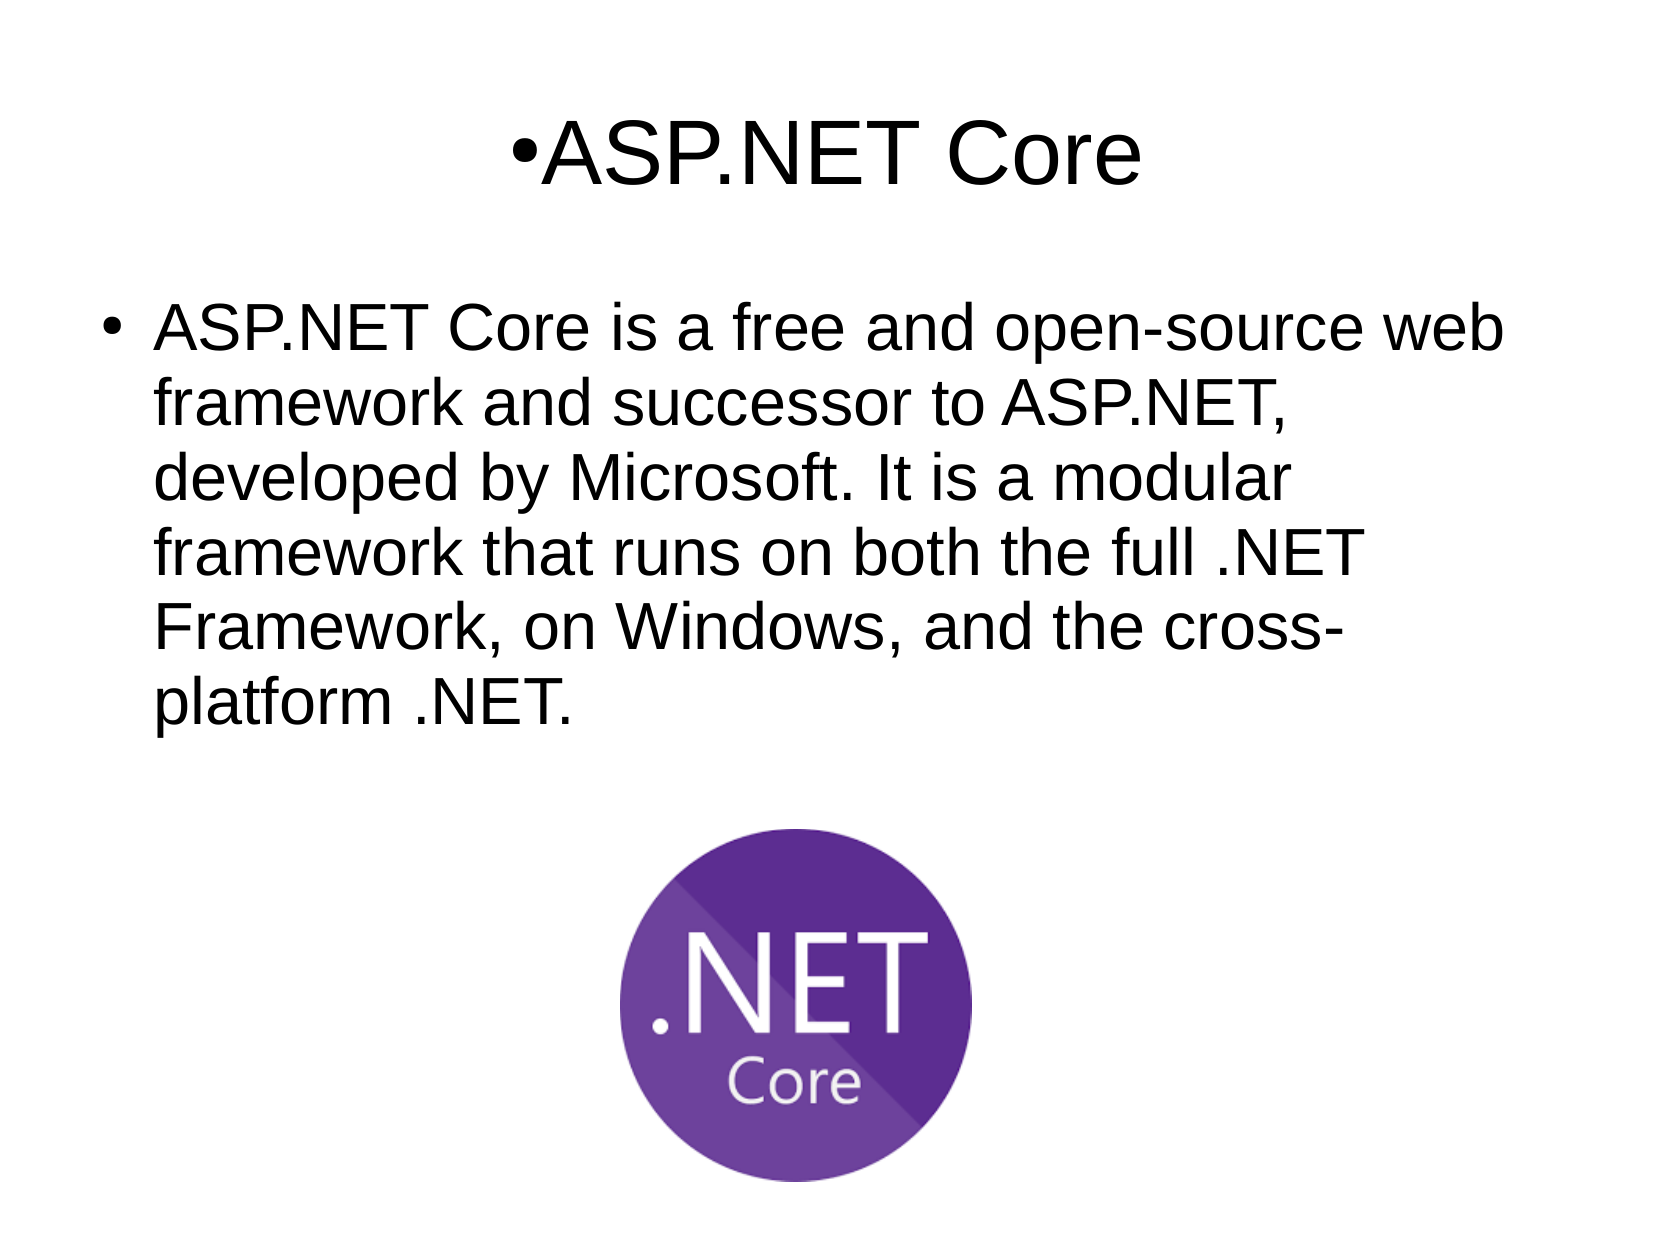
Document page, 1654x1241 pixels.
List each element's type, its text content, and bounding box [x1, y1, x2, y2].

picture [620, 829, 972, 1182]
title ASP.NET Core [82, 49, 1571, 257]
list ASP.NET Core is a free and open-source web framework and successor to ASP.NET, developed by Microsoft. It is a modular framework that runs on both the full .NET Framework, on Windows, and the cross-platform .NET. [82, 290, 1571, 1109]
